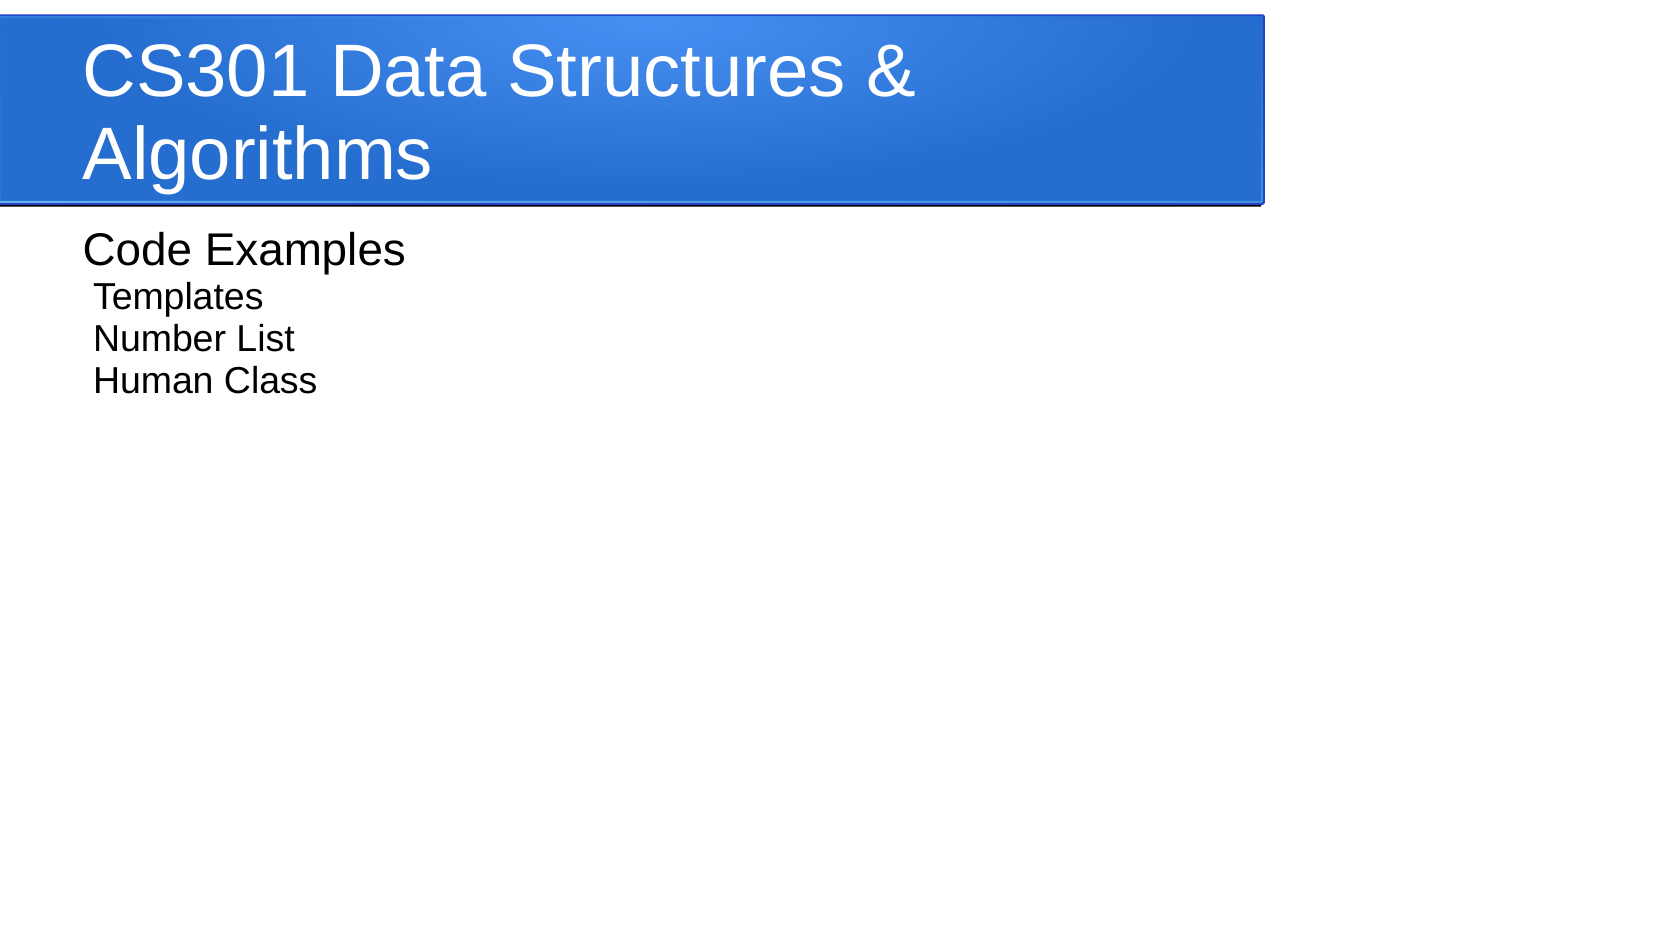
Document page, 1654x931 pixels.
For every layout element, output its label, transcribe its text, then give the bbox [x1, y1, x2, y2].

subtitle Code Examples Templates Number List Human Class [82, 224, 541, 481]
title CS301 Data Structures & Algorithms [82, 29, 1235, 196]
